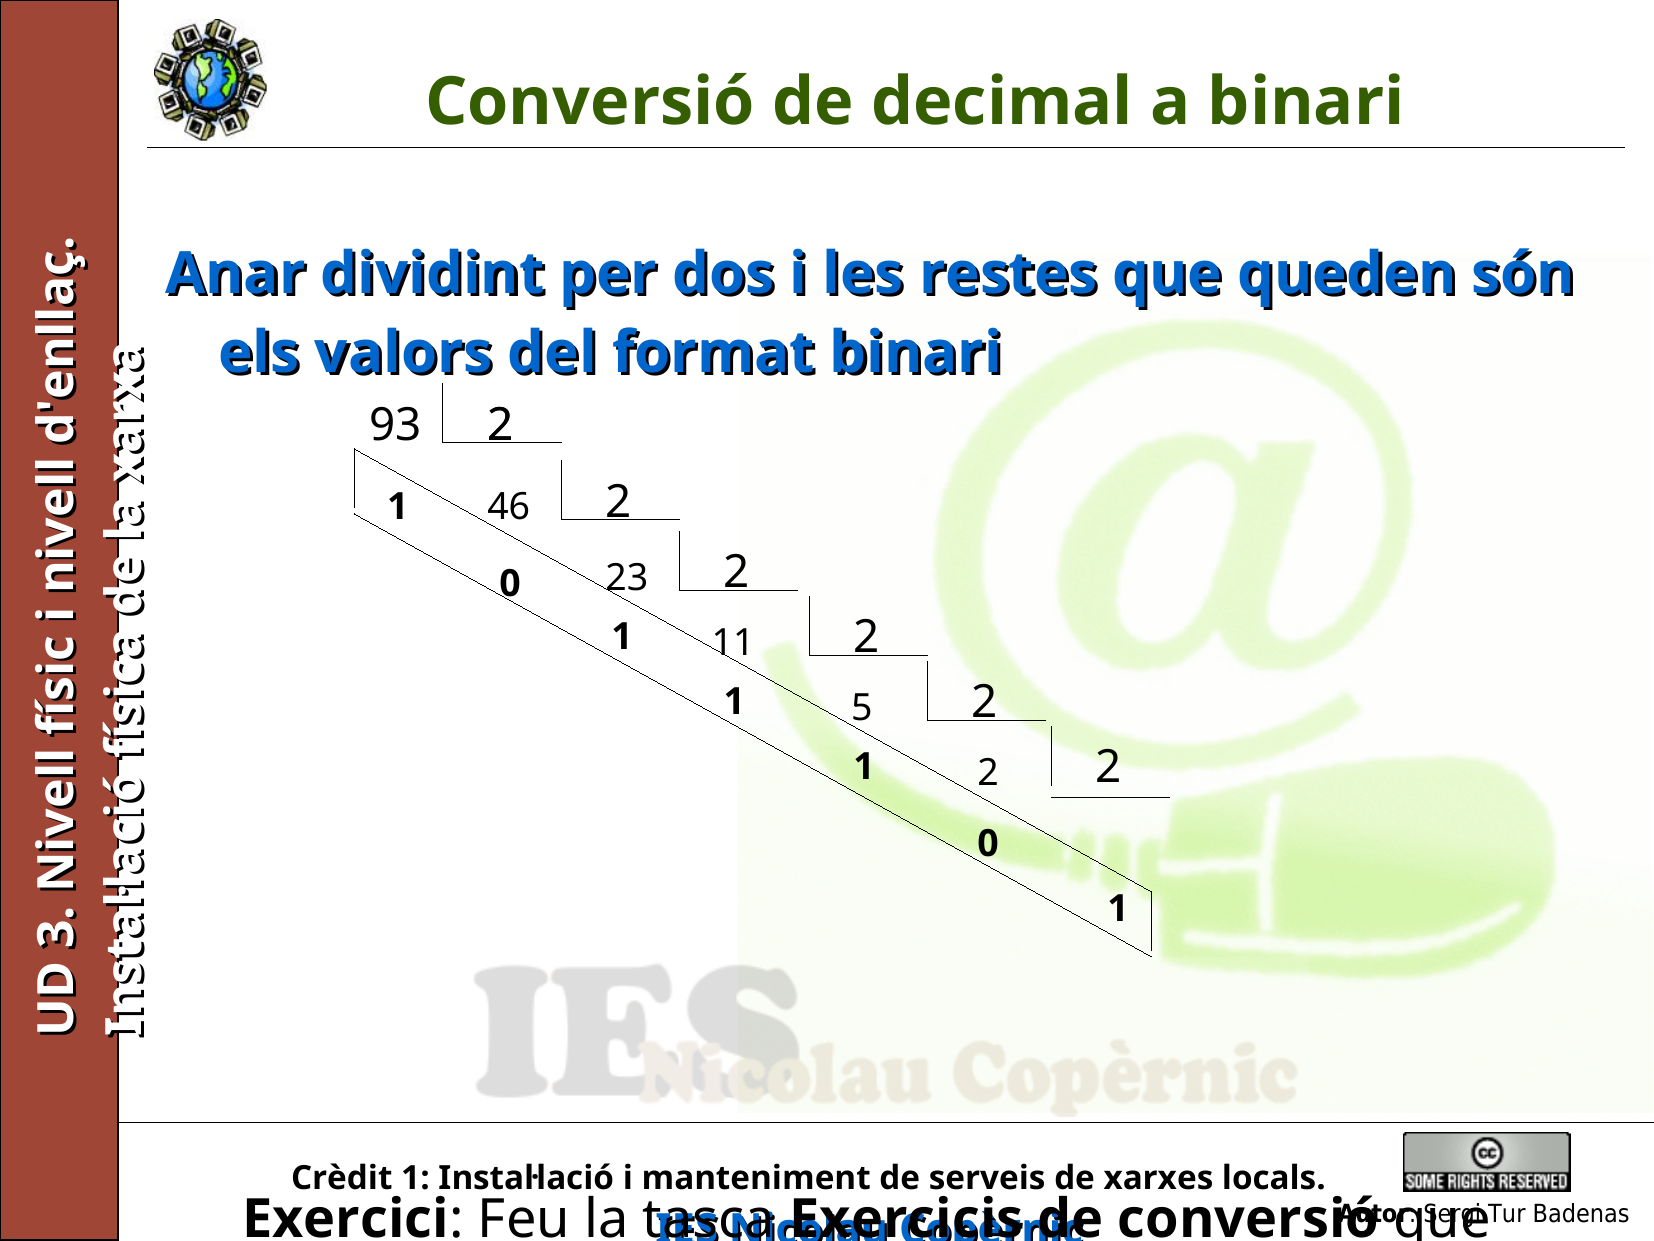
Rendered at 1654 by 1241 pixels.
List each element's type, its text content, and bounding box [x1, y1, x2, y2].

text_box 1 [372, 472, 423, 525]
text_box 2 [1080, 726, 1136, 787]
text_box 23 [590, 543, 662, 596]
text_box 2 [590, 460, 646, 522]
list Anar dividint per dos i les restes que queden són els valors del format binari Exercici: Feu la tasca Exercicis de conversió que trobareu a Moodle. [147, 231, 1636, 1100]
text_box 1 [708, 667, 760, 720]
text_box 0 [962, 809, 1013, 862]
text_box 1 [1092, 874, 1143, 927]
text_box 1 [838, 732, 890, 785]
text_box 11 [696, 608, 769, 661]
text_box 1 [596, 602, 648, 655]
text_box 2 [472, 383, 528, 445]
text_box 46 [472, 472, 544, 525]
picture [154, 19, 268, 142]
picture [466, 252, 1654, 1117]
text_box 2 [708, 531, 764, 593]
text_box 2 [838, 596, 894, 658]
title Conversió de decimal a binari [171, 56, 1654, 141]
text_box 5 [836, 673, 887, 726]
text_box 2 [956, 661, 1012, 723]
text_box 0 [484, 549, 535, 602]
text_box 2 [962, 738, 1013, 791]
picture [1403, 1132, 1571, 1192]
text_box 93 [354, 383, 436, 445]
